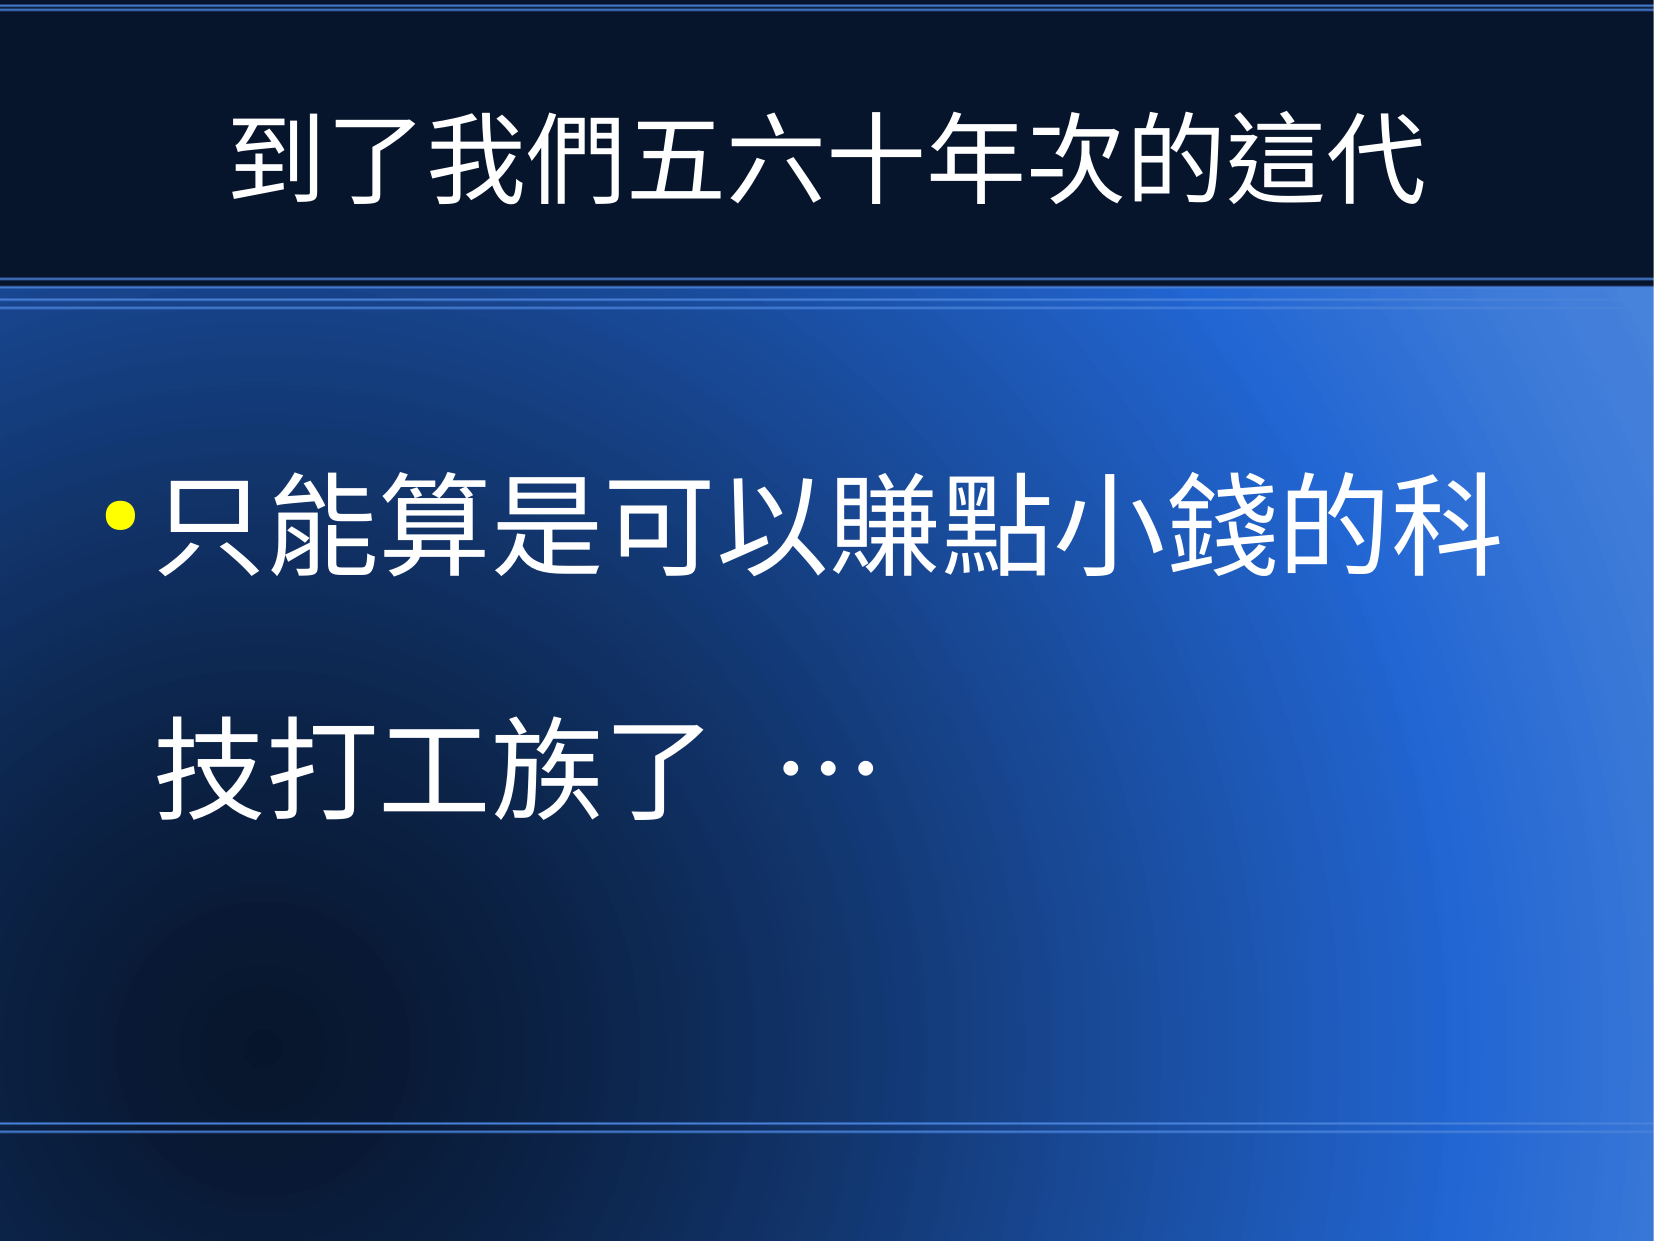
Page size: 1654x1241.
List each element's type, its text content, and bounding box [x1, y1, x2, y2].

picture [0, 0, 1654, 1241]
list 只能算是可以賺點小錢的科技打工族了 … [82, 355, 1571, 1241]
title 到了我們五六十年次的這代 [82, 49, 1571, 257]
